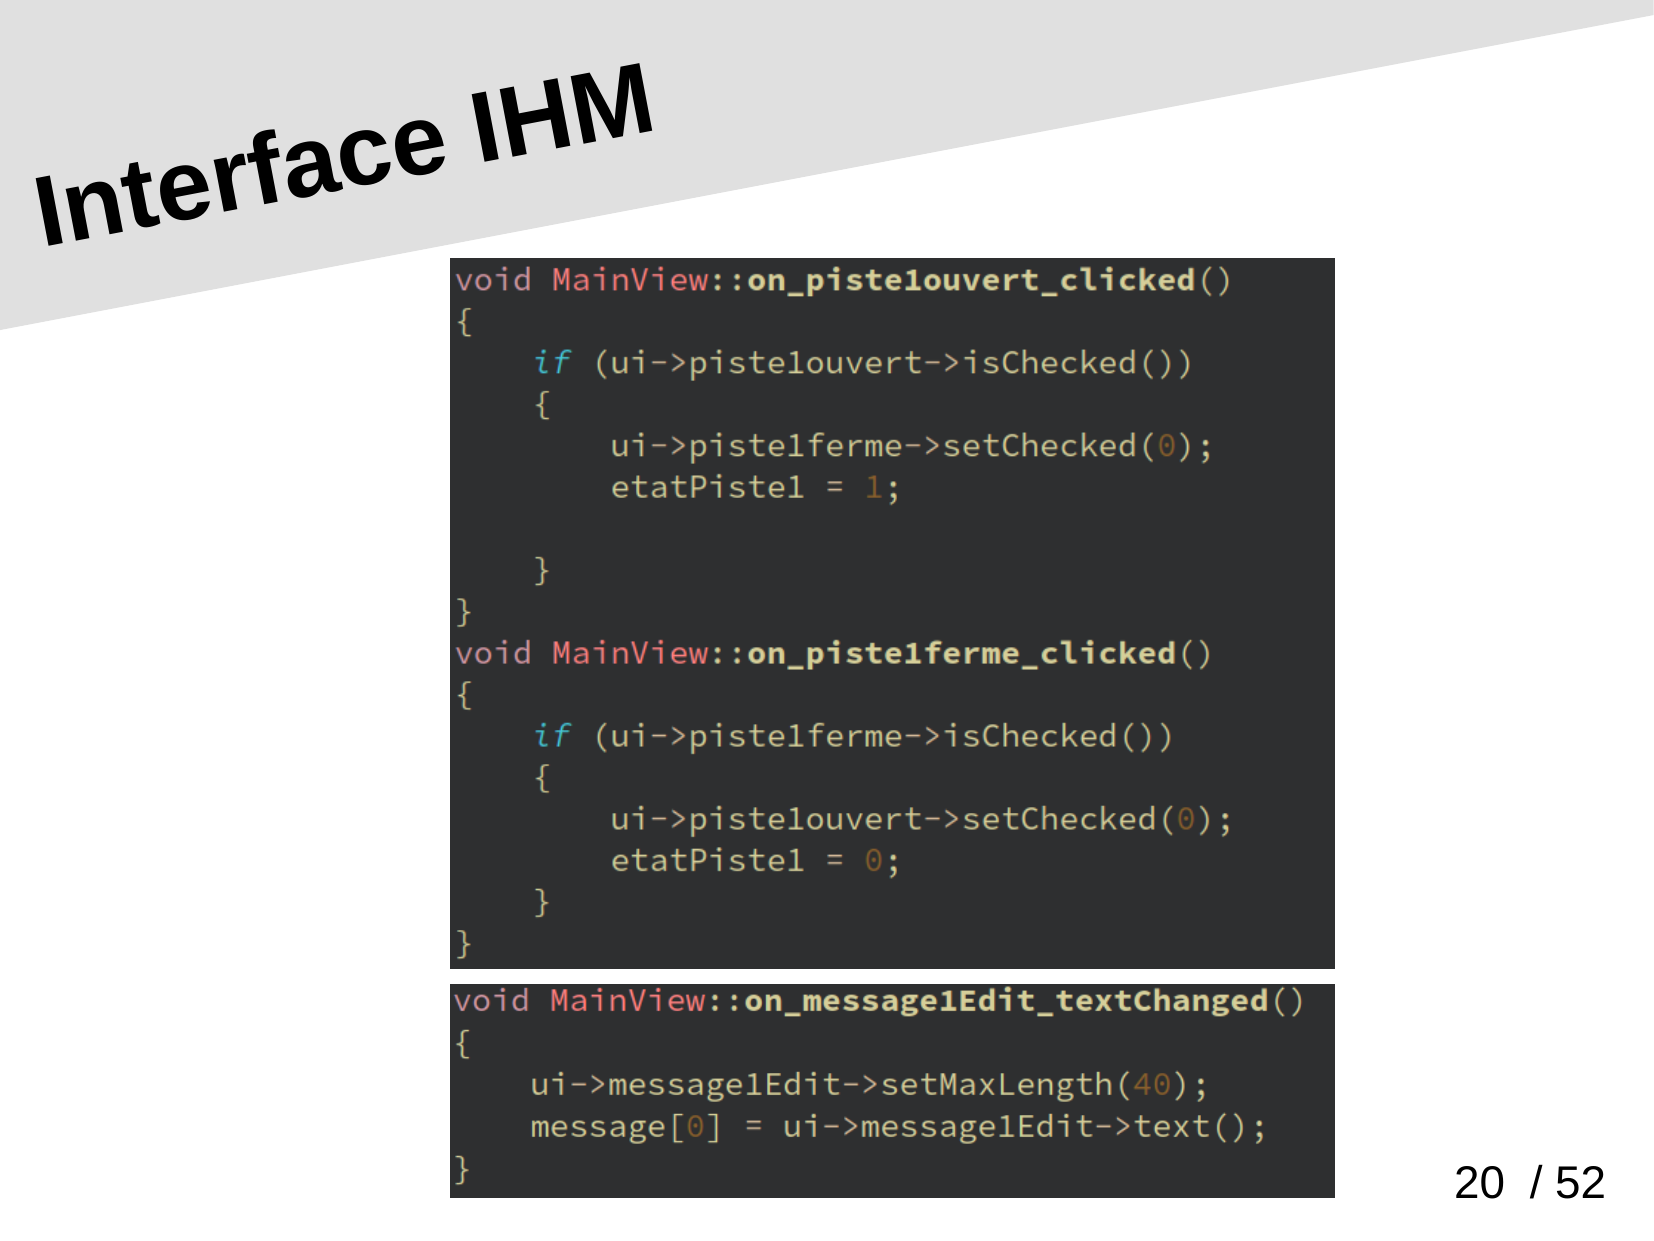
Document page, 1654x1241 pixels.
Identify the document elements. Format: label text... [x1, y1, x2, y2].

picture [450, 984, 1335, 1198]
title Interface IHM [16, 0, 1518, 315]
picture [450, 258, 1335, 969]
